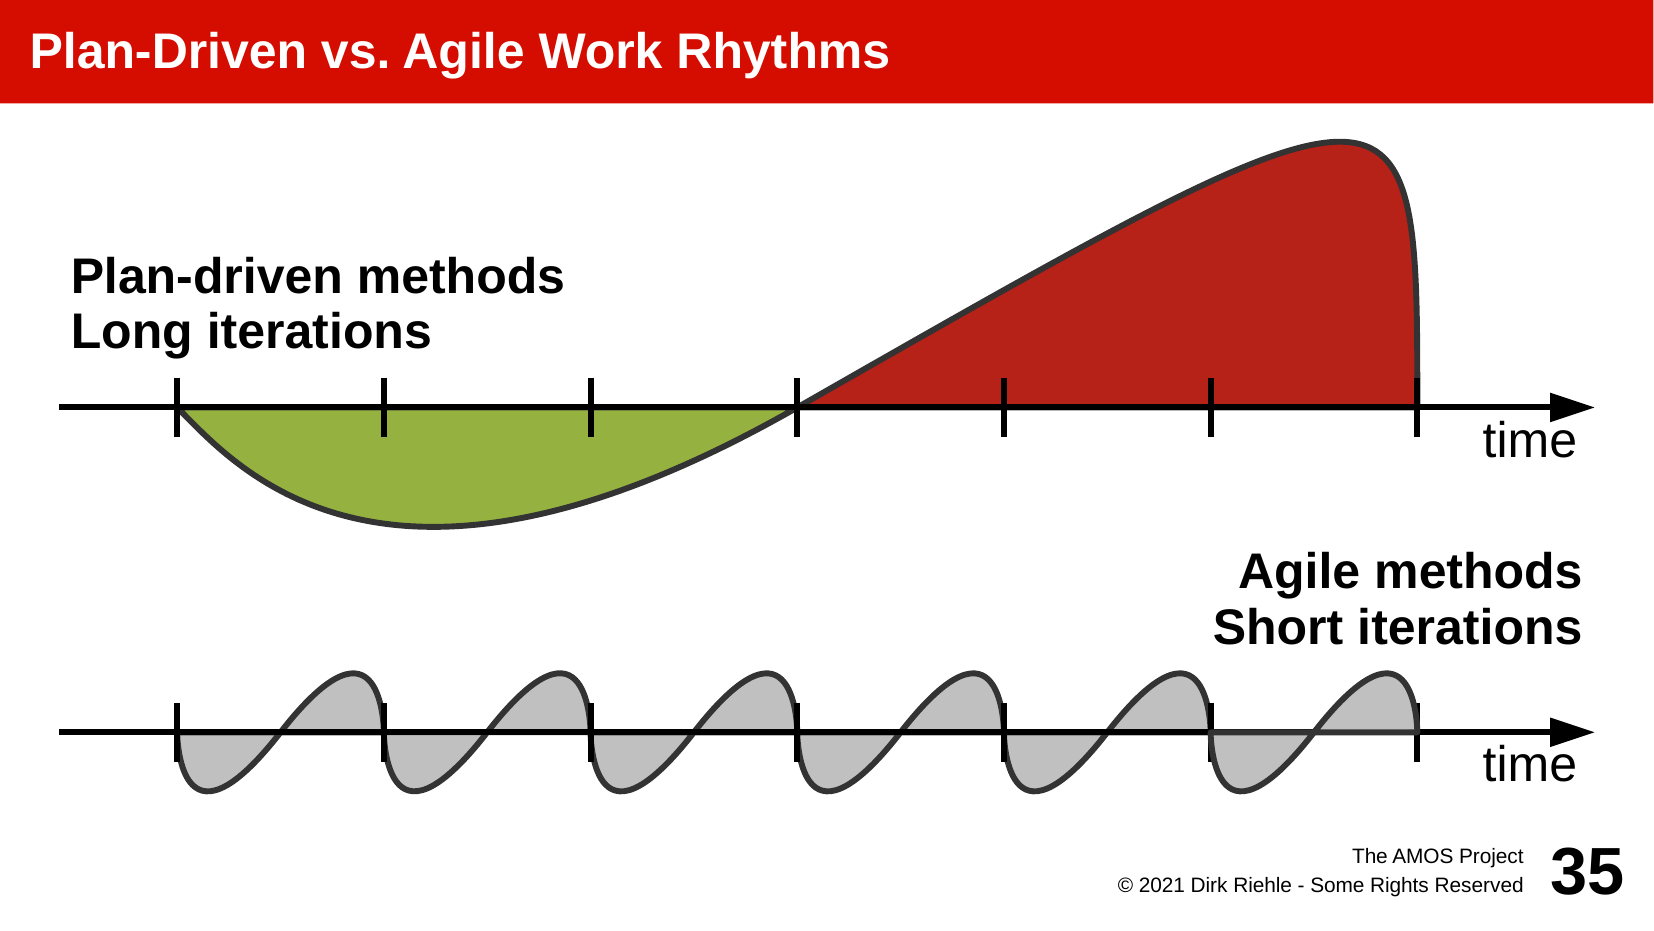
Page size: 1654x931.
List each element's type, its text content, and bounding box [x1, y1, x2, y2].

text_box [1109, 680, 1208, 729]
text_box [1210, 680, 1418, 792]
text_box [489, 673, 588, 729]
text_box [1007, 735, 1106, 792]
text_box [594, 735, 692, 792]
text_box [903, 673, 1001, 729]
text_box [803, 141, 1418, 404]
text_box [800, 735, 899, 792]
text_box [180, 410, 793, 527]
text_box Agile methods Short iterations [1062, 531, 1595, 680]
text_box time [1446, 411, 1589, 469]
text_box [283, 673, 381, 729]
text_box Plan-driven methods Long iterations [59, 236, 591, 384]
text_box [696, 673, 794, 729]
text_box [387, 735, 486, 792]
text_box [180, 735, 279, 792]
title Plan-Driven vs. Agile Work Rhythms [0, 0, 1654, 104]
text_box time [1446, 736, 1589, 793]
